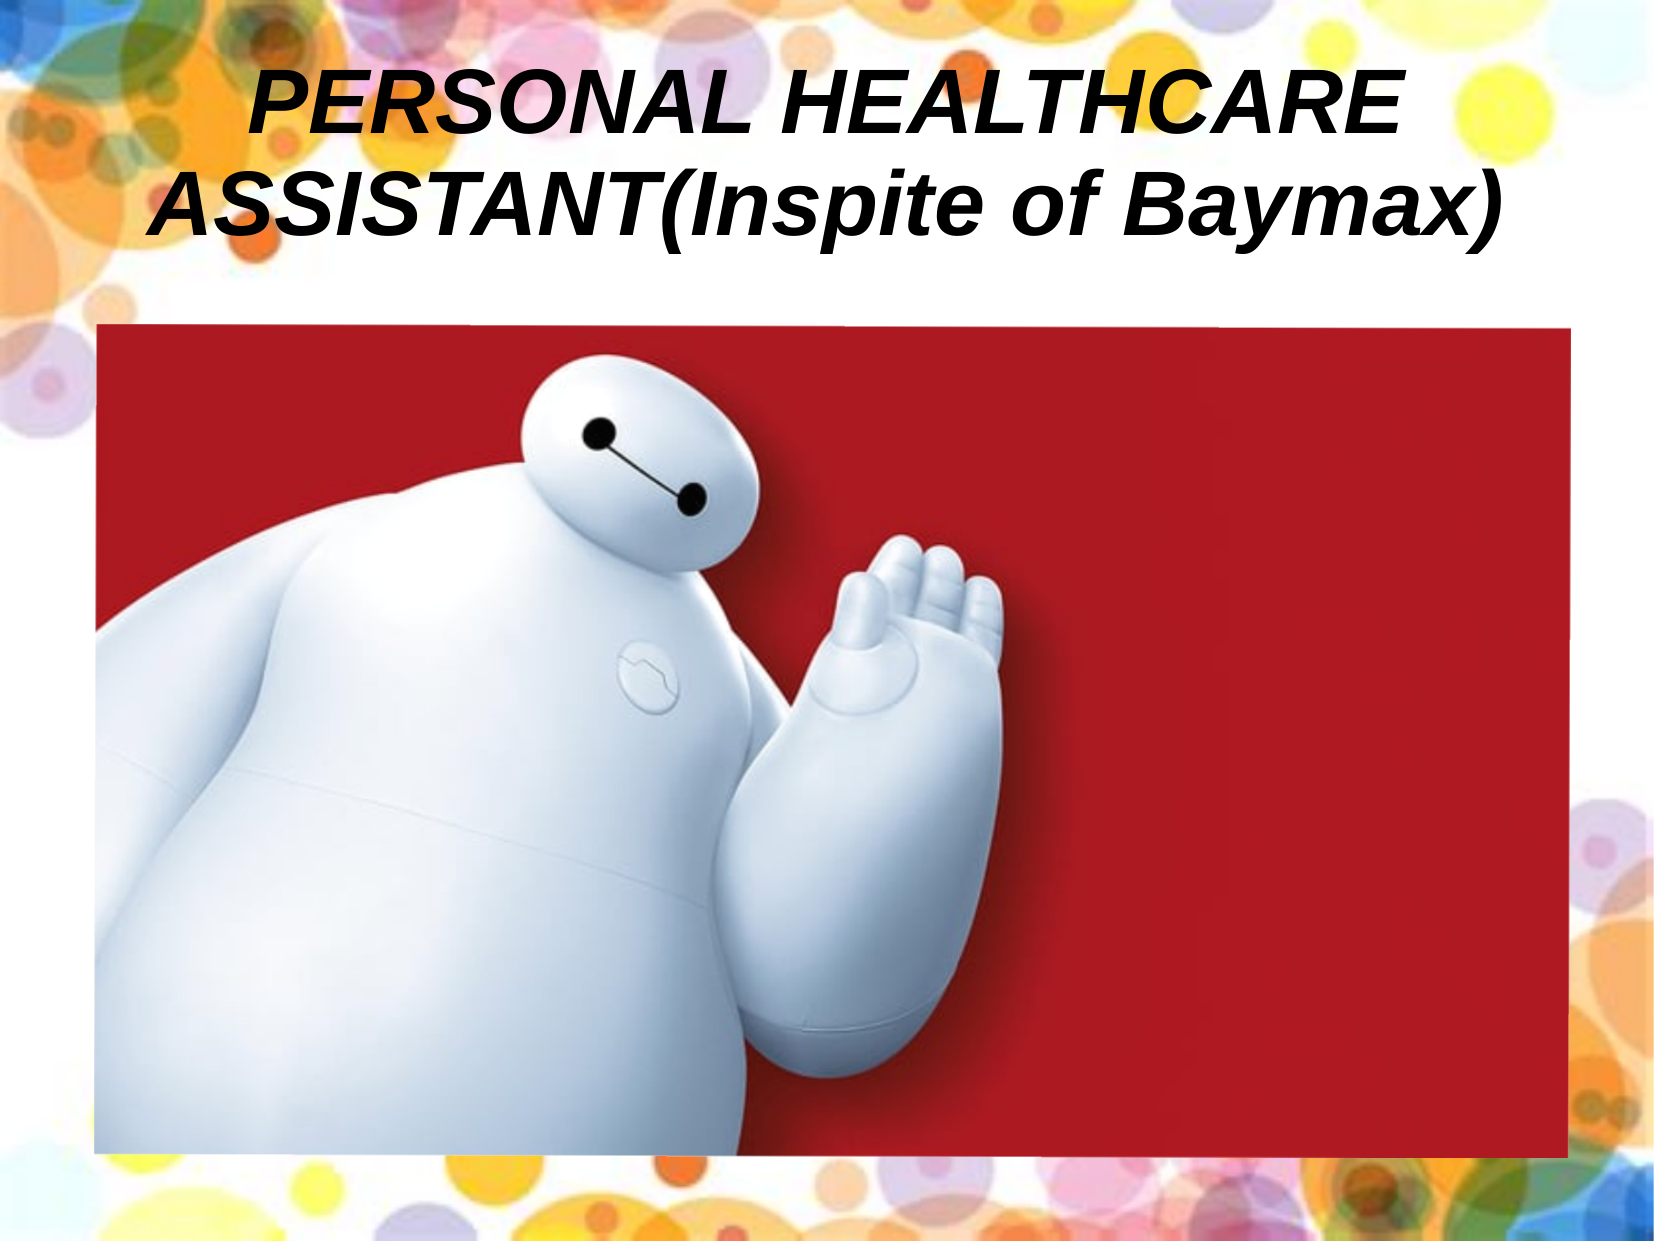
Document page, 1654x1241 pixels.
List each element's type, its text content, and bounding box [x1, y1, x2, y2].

picture [0, 0, 1654, 1241]
title PERSONAL HEALTHCARE ASSISTANT(Inspite of Baymax) [82, 49, 1571, 257]
